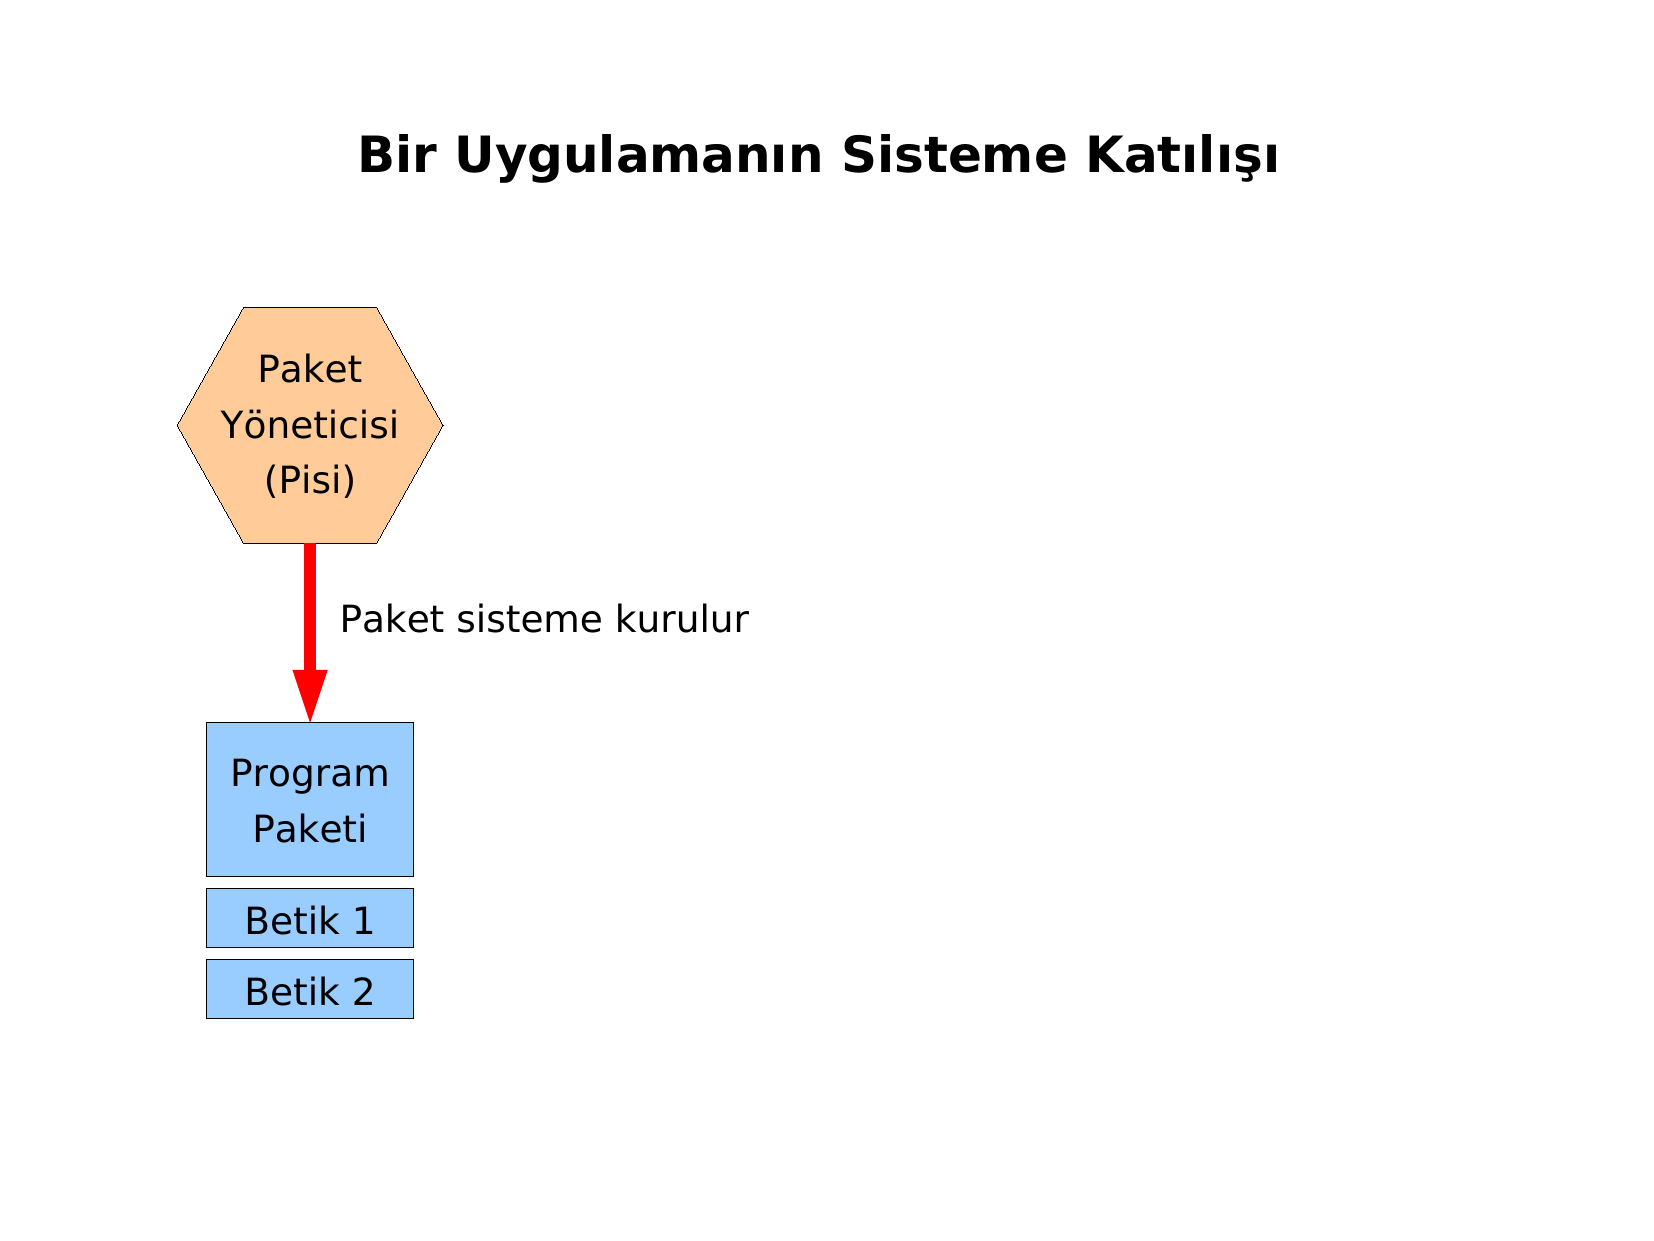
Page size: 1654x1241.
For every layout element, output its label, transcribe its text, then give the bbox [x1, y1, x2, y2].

text_box [224, 510, 396, 544]
text_box Paket sisteme kurulur [324, 590, 765, 649]
text_box Paket Yöneticisi (Pisi) [205, 340, 415, 510]
text_box [225, 307, 396, 340]
text_box [206, 888, 414, 948]
text_box [206, 722, 414, 877]
text_box [415, 375, 444, 475]
text_box [206, 959, 414, 1019]
text_box Betik 1 [229, 892, 391, 951]
text_box Bir Uygulamanın Sisteme Katılışı [342, 118, 1297, 192]
text_box Betik 2 [229, 963, 391, 1022]
text_box Program Paketi [215, 744, 405, 859]
text_box [177, 375, 205, 475]
